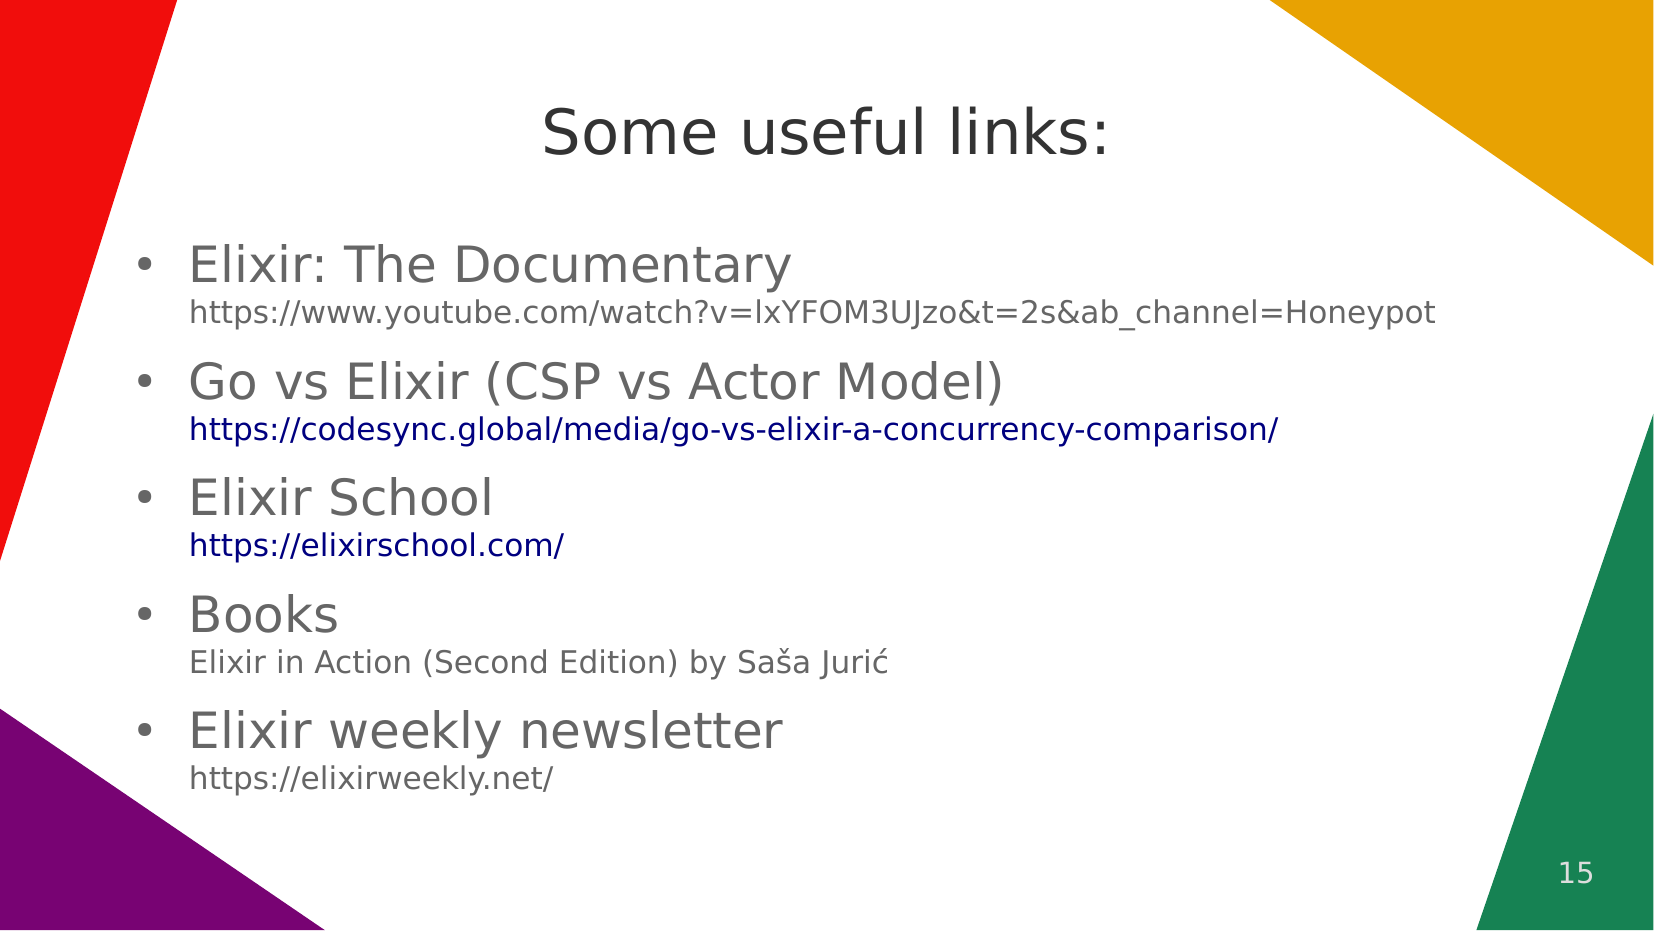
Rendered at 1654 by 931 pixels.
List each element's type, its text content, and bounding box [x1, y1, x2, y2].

list Elixir: The Documentary https://www.youtube.com/watch?v=lxYFOM3UJzo&t=2s&ab_channel=Honeypot Go vs Elixir (CSP vs Actor Model) https://codesync.global/media/go-vs-elixir-a-concurrency-comparison/ Elixir School https://elixirschool.com/ Books Elixir in Action (Second Edition) by Saša Jurić Elixir weekly newsletter https://elixirweekly.net/ [118, 236, 1536, 827]
title Some useful links: [118, 59, 1536, 207]
